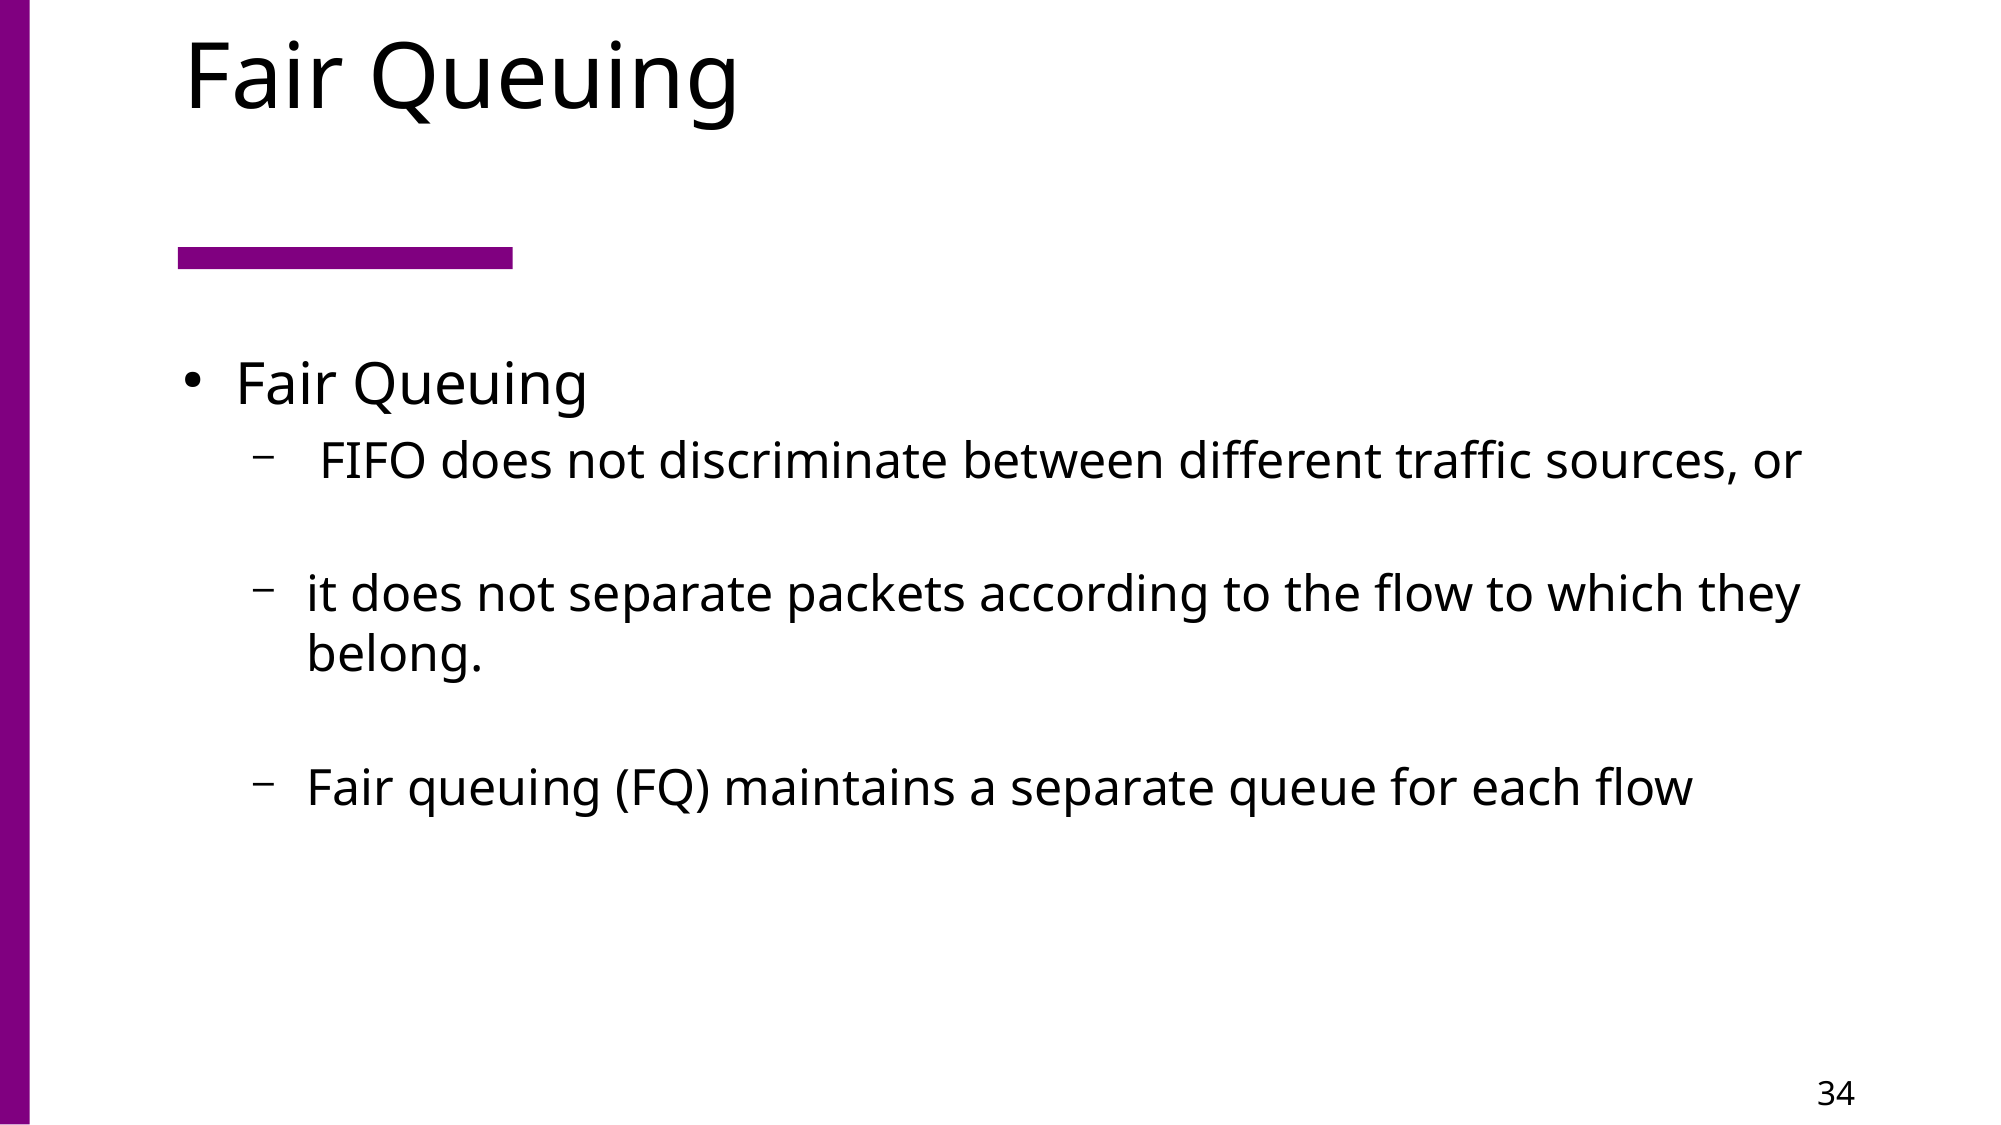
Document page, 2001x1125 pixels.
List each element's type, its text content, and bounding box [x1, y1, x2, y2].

title Fair Queuing [133, 9, 1946, 135]
list Fair Queuing FIFO does not discriminate between different traffic sources, or it does not separate packets according to the flow to which they belong. Fair queuing (FQ) maintains a separate queue for each flow [149, 184, 1959, 1024]
